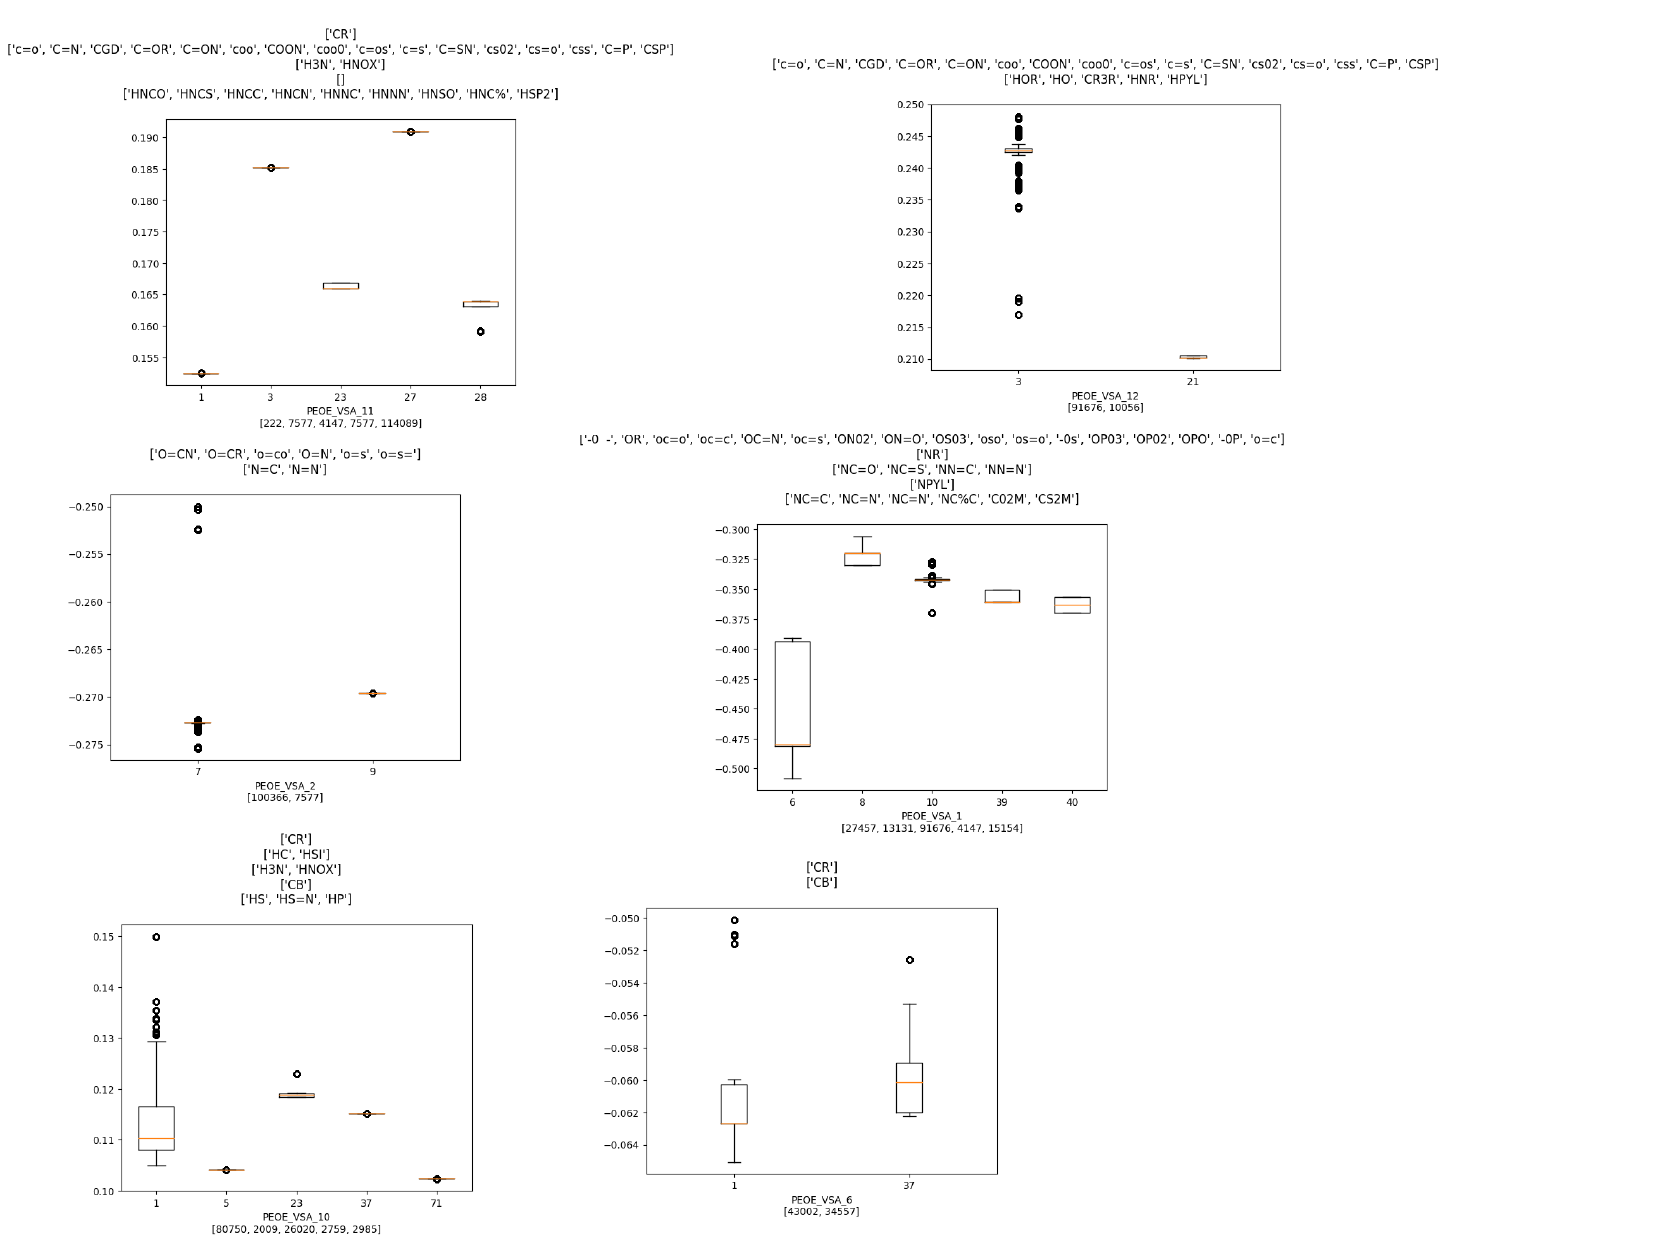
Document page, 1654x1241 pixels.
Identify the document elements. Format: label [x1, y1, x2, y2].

picture [765, 51, 1445, 421]
picture [60, 441, 469, 811]
picture [596, 854, 1006, 1224]
picture [85, 826, 481, 1241]
picture [0, 21, 1291, 841]
